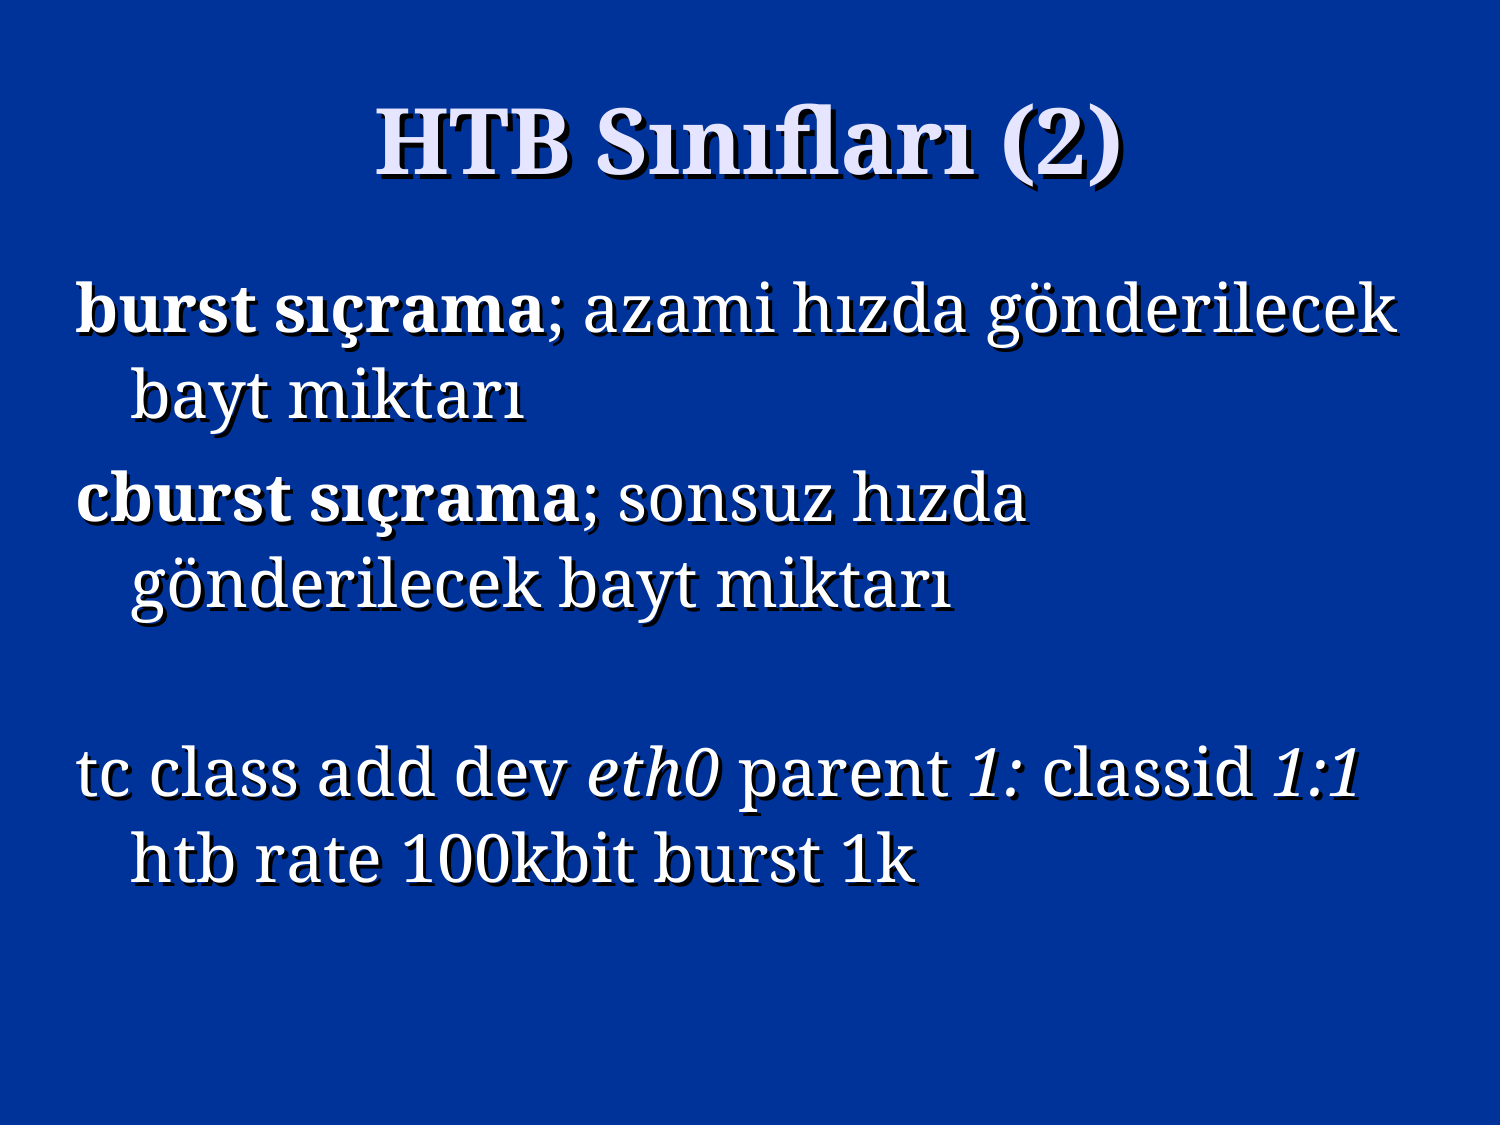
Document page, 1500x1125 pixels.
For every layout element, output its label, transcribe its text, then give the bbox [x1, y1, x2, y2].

list burst sıçrama; azami hızda gönderilecek bayt miktarı cburst sıçrama; sonsuz hızda gönderilecek bayt miktarı tc class add dev eth0 parent 1: classid 1:1 htb rate 100kbit burst 1k [74, 263, 1425, 1006]
title HTB Sınıfları (2) [74, 31, 1425, 246]
